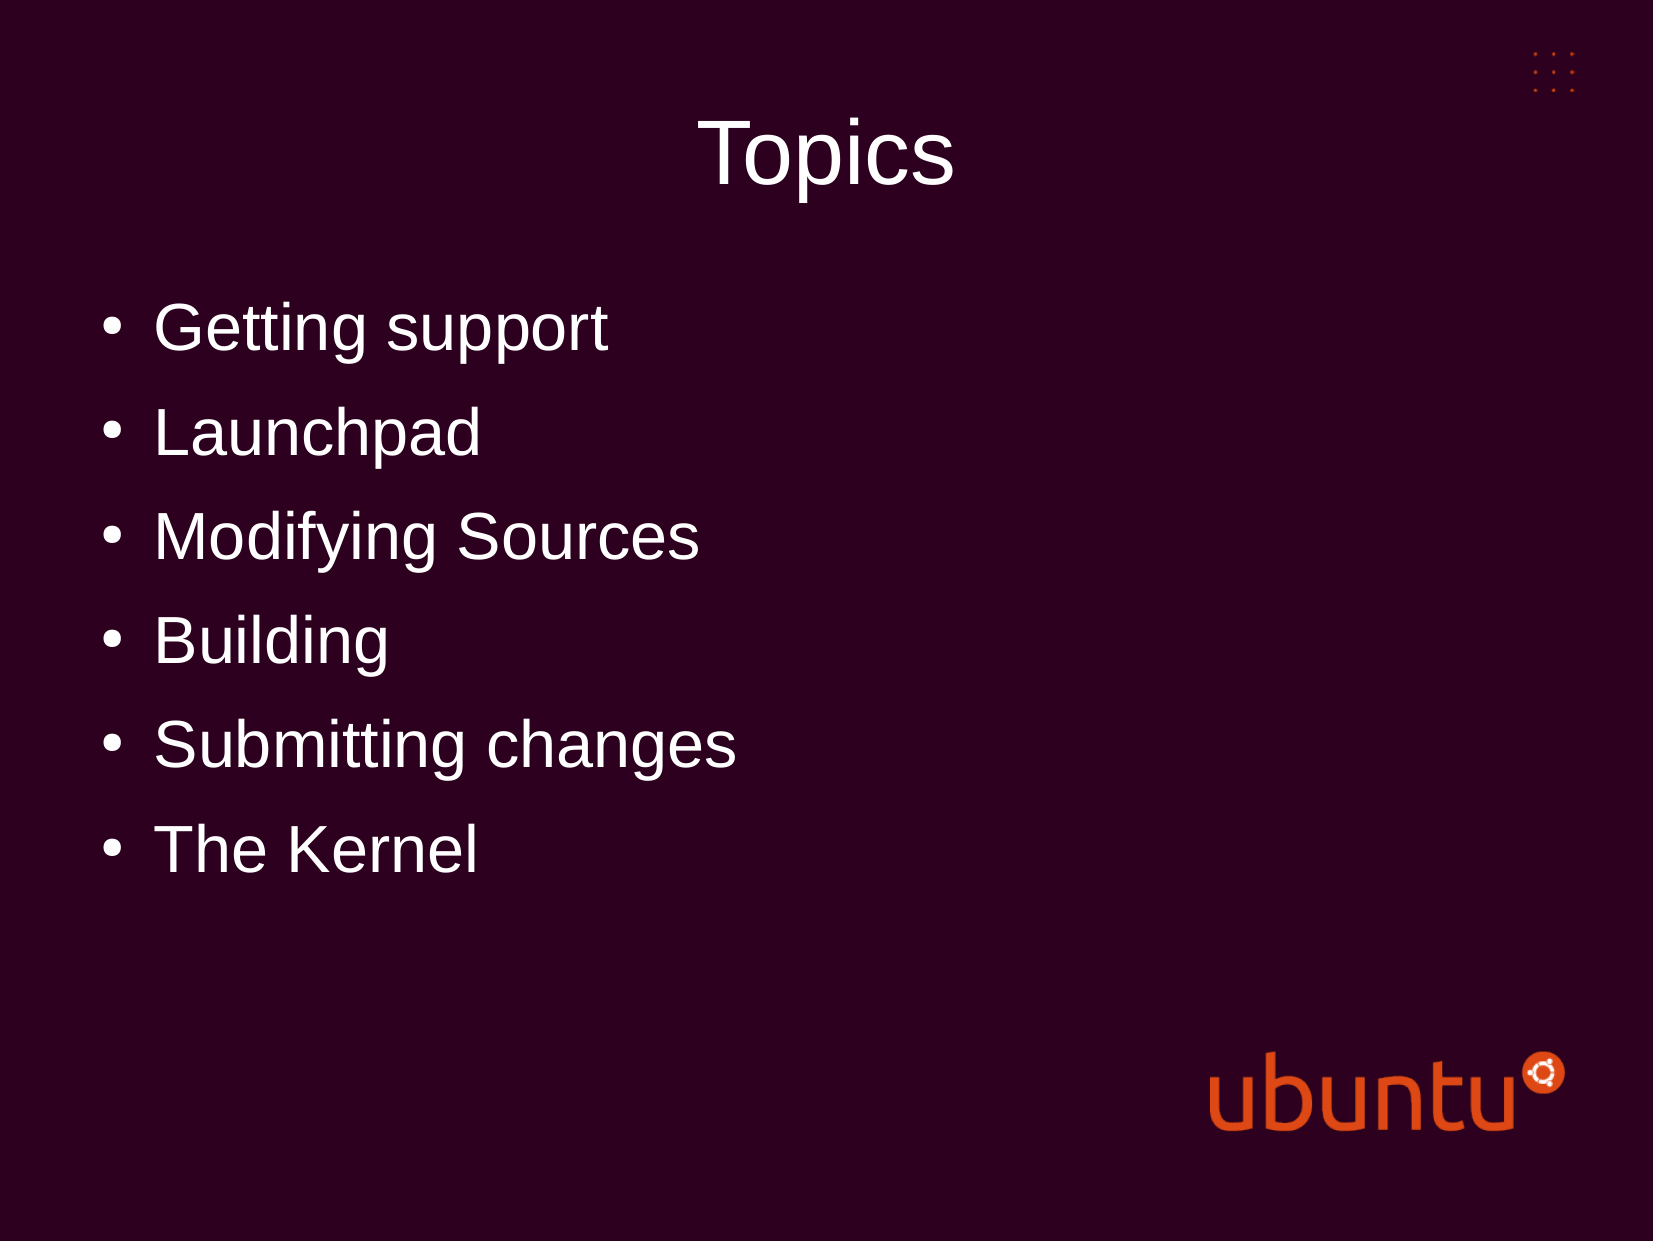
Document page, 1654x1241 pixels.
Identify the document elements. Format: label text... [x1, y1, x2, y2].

picture [1121, 960, 1653, 1223]
picture [1571, 49, 1575, 94]
title Topics [82, 49, 1571, 257]
list Getting support Launchpad Modifying Sources Building Submitting changes The Kernel [82, 290, 1571, 1010]
